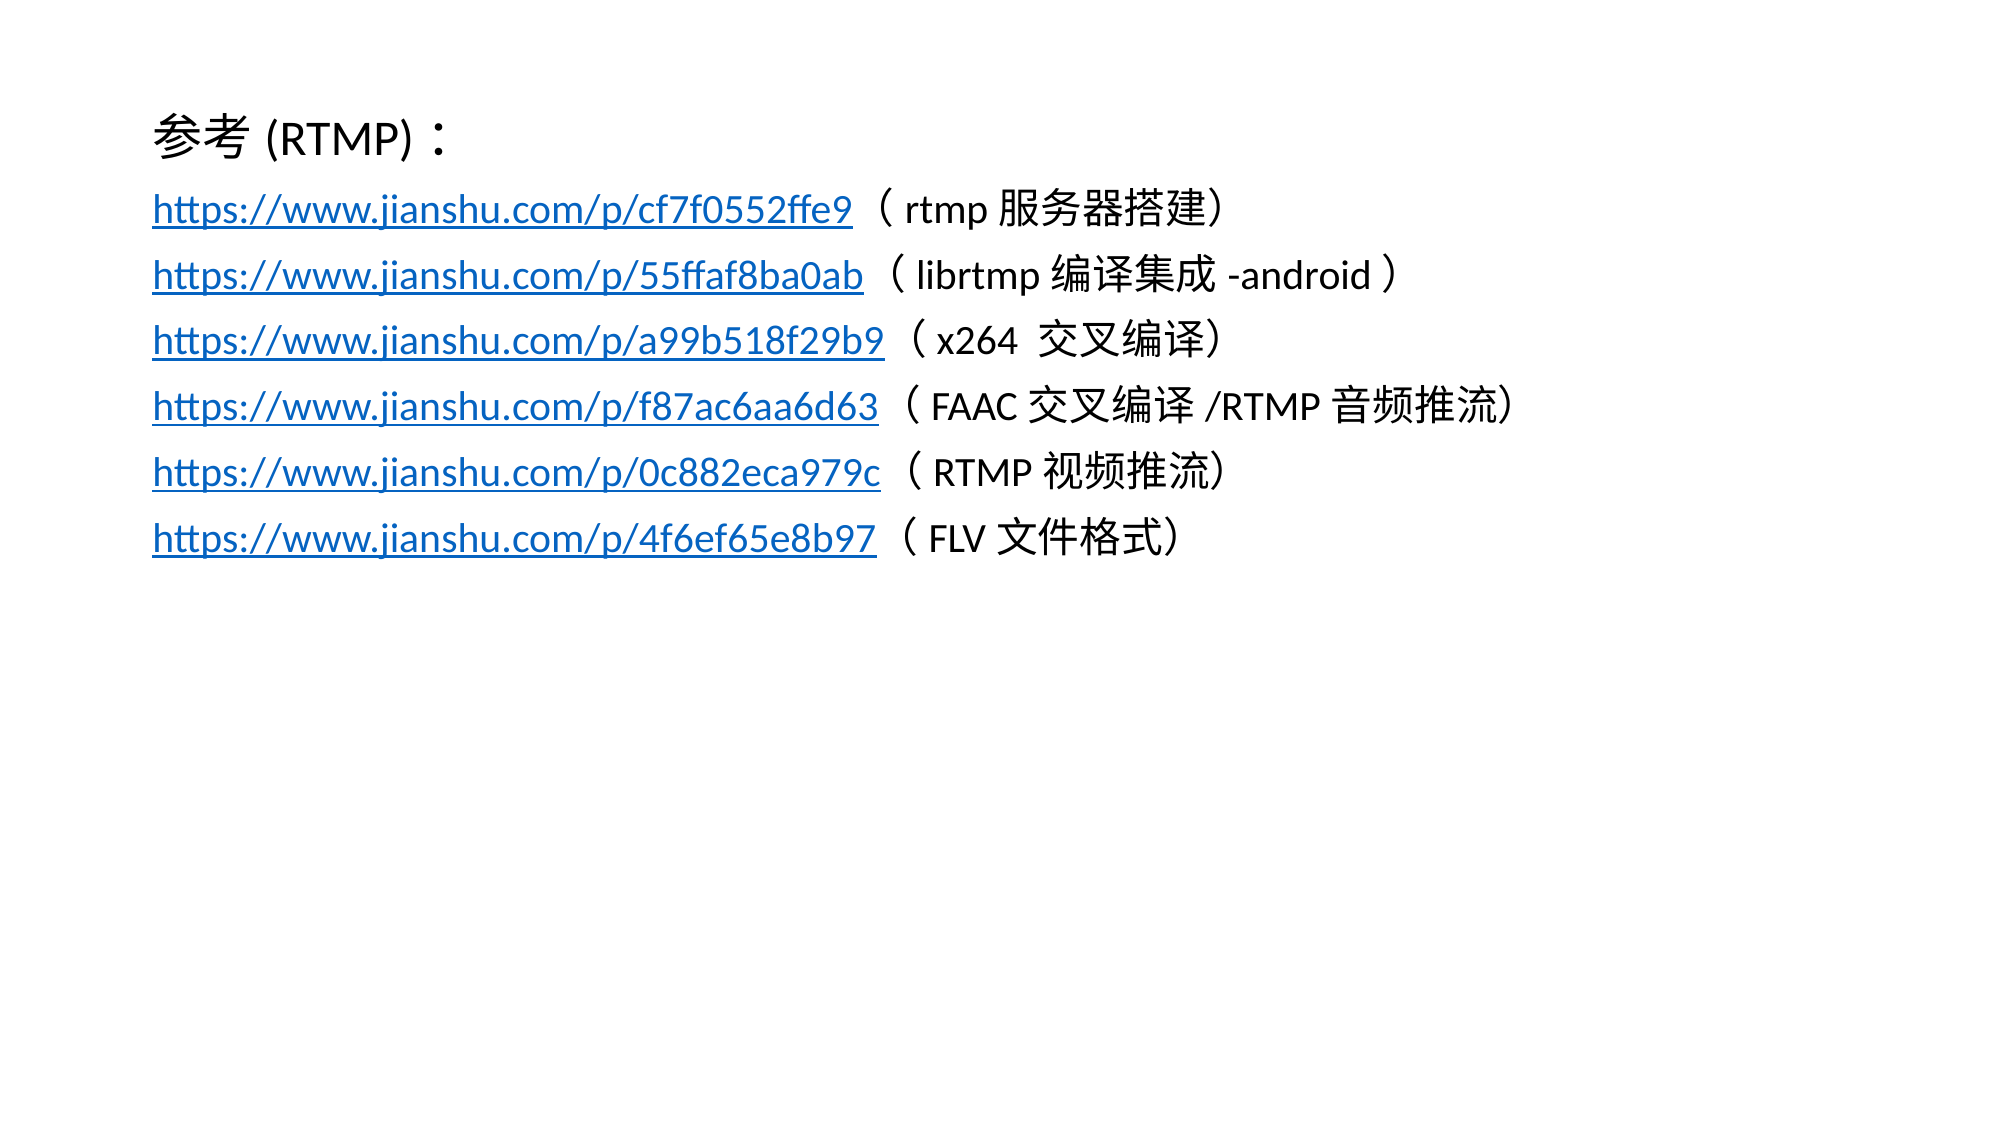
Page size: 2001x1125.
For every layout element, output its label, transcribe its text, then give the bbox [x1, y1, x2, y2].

list 参考(RTMP)： https://www.jianshu.com/p/cf7f0552ffe9（rtmp服务器搭建） https://www.jianshu.com/p/55ffaf8ba0ab（librtmp编译集成-android） https://www.jianshu.com/p/a99b518f29b9（x264 交叉编译） https://www.jianshu.com/p/f87ac6aa6d63（FAAC交叉编译/RTMP音频推流） https://www.jianshu.com/p/0c882eca979c（RTMP视频推流） https://www.jianshu.com/p/4f6ef65e8b97（FLV文件格式） [137, 24, 1863, 1089]
